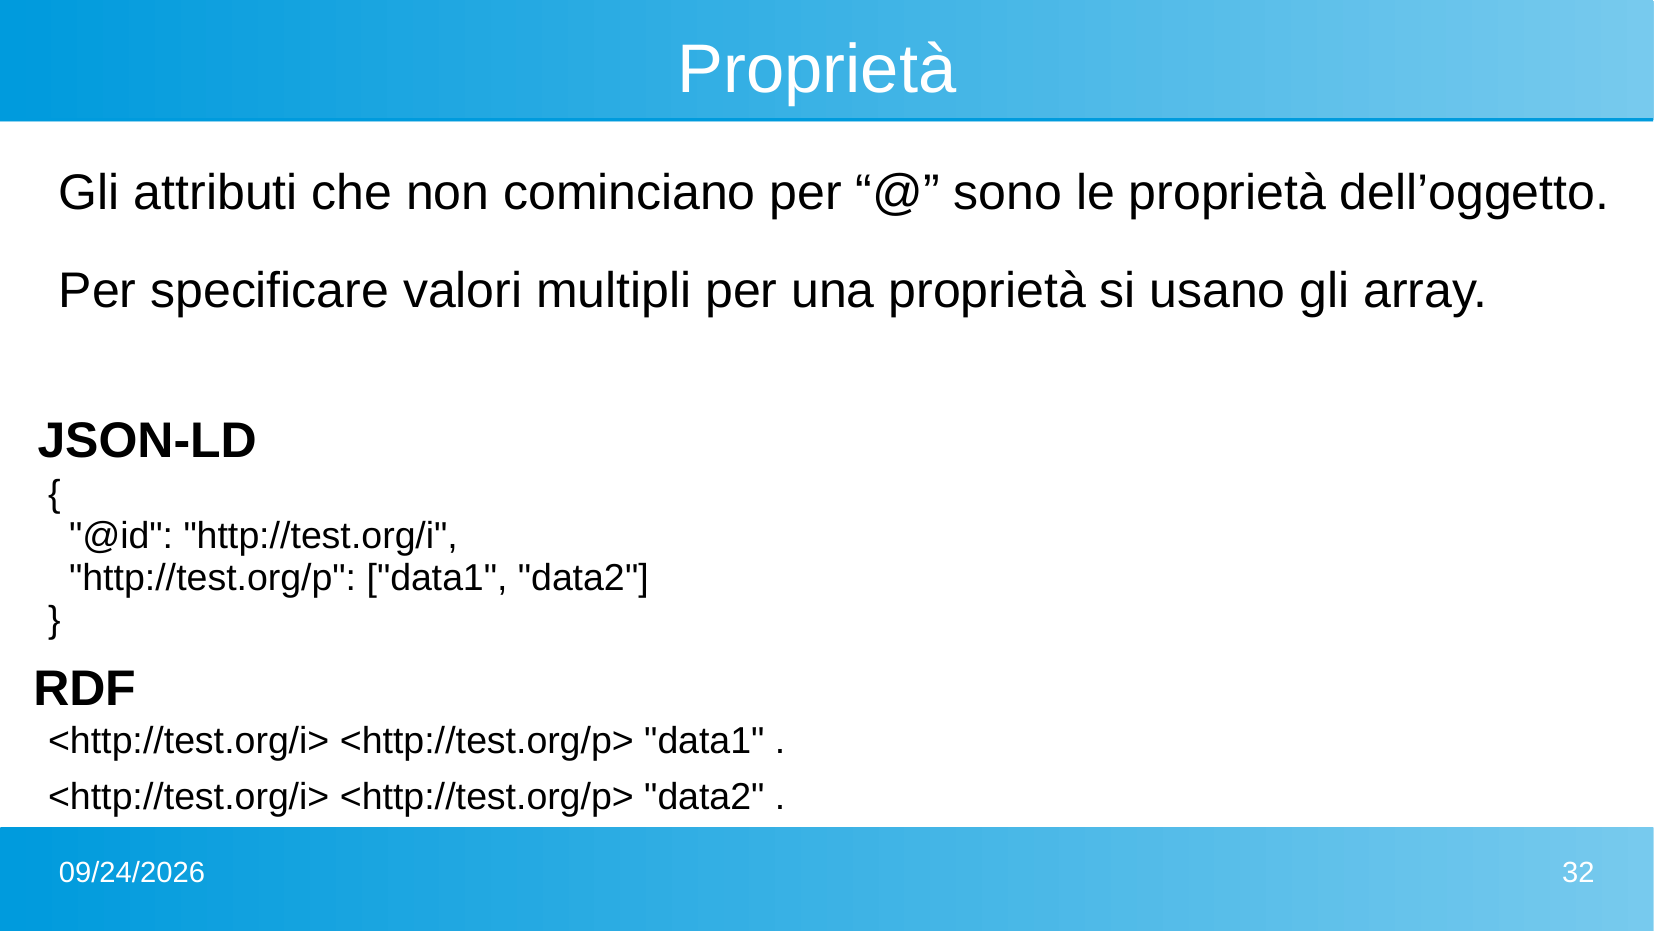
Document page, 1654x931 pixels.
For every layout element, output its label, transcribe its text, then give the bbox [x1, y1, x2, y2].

title Proprietà [59, 29, 1595, 108]
list Gli attributi che non cominciano per “@” sono le proprietà dell’oggetto. [59, 163, 1651, 226]
text_box { "@id": "http://test.org/i", "http://test.org/p": ["data1", "data2"] } [33, 465, 1571, 653]
list JSON-LD [37, 412, 1629, 488]
list Per specificare valori multipli per una proprietà si usano gli array. [59, 262, 1651, 324]
text_box <http://test.org/i> <http://test.org/p> "data1" . [33, 735, 1571, 826]
list RDF [33, 659, 1625, 735]
text_box <http://test.org/i> <http://test.org/p> "data2" . [33, 768, 802, 826]
